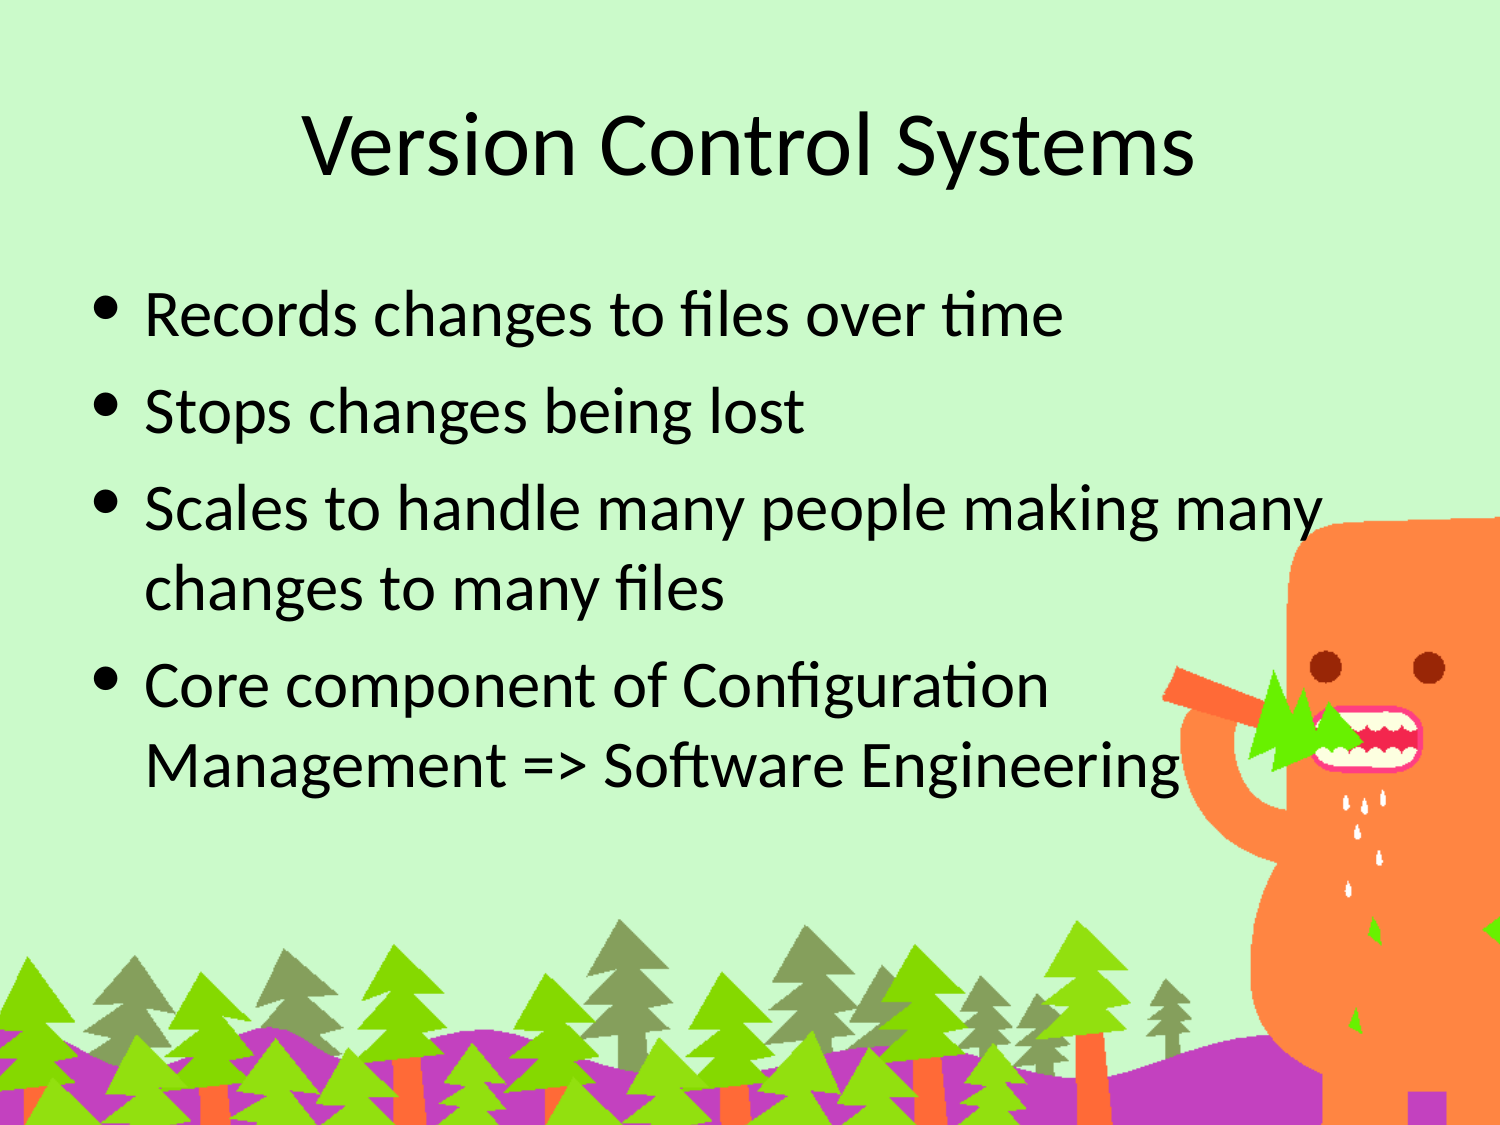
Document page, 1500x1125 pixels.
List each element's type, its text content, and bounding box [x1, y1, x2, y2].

list Records changes to files over time Stops changes being lost Scales to handle many people making many changes to many files Core component of Configuration Management => Software Engineering [75, 262, 1424, 1004]
title Version Control Systems [75, 20, 1424, 257]
picture [0, 0, 1500, 1125]
